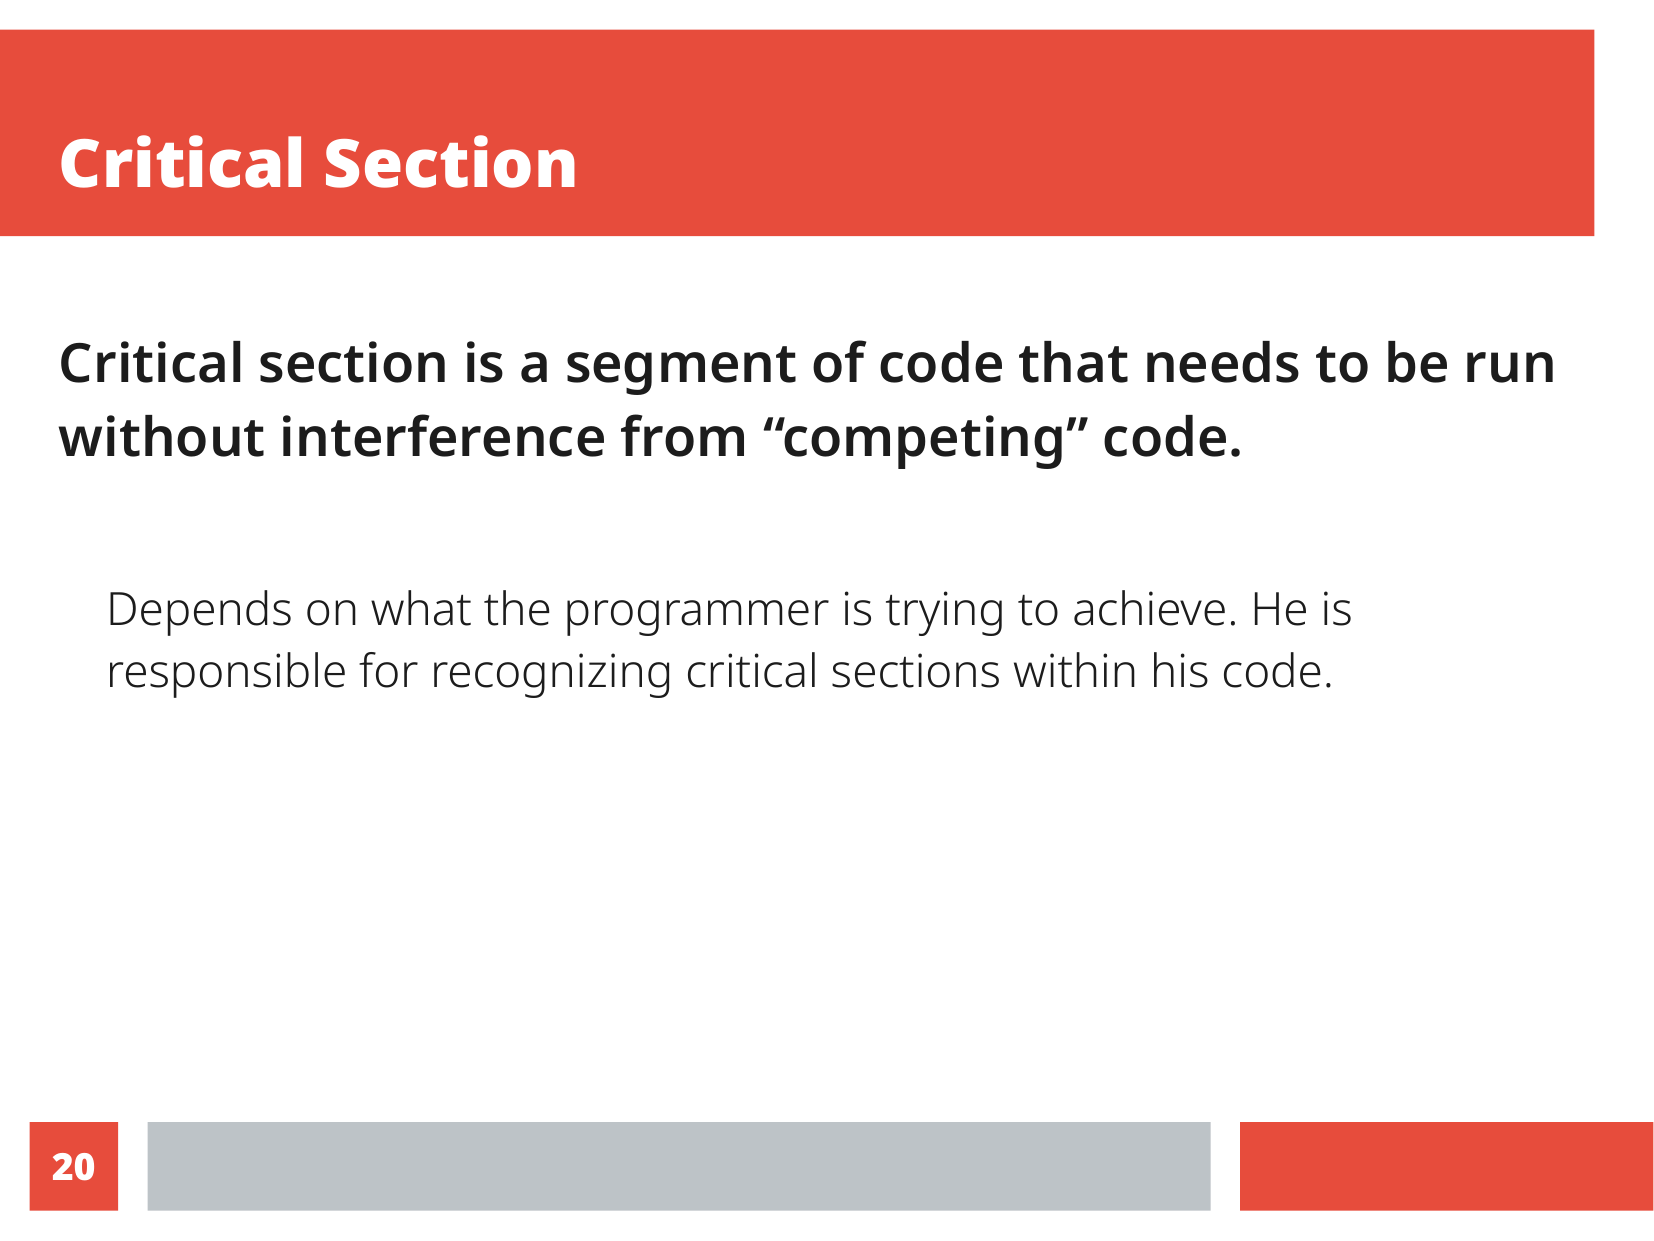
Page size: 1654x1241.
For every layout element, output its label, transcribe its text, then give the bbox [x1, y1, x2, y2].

list Critical section is a segment of code that needs to be run without interference from “competing” code. Depends on what the programmer is trying to achieve. He is responsible for recognizing critical sections within his code. [59, 324, 1565, 1093]
title Critical Section [59, 59, 1595, 207]
